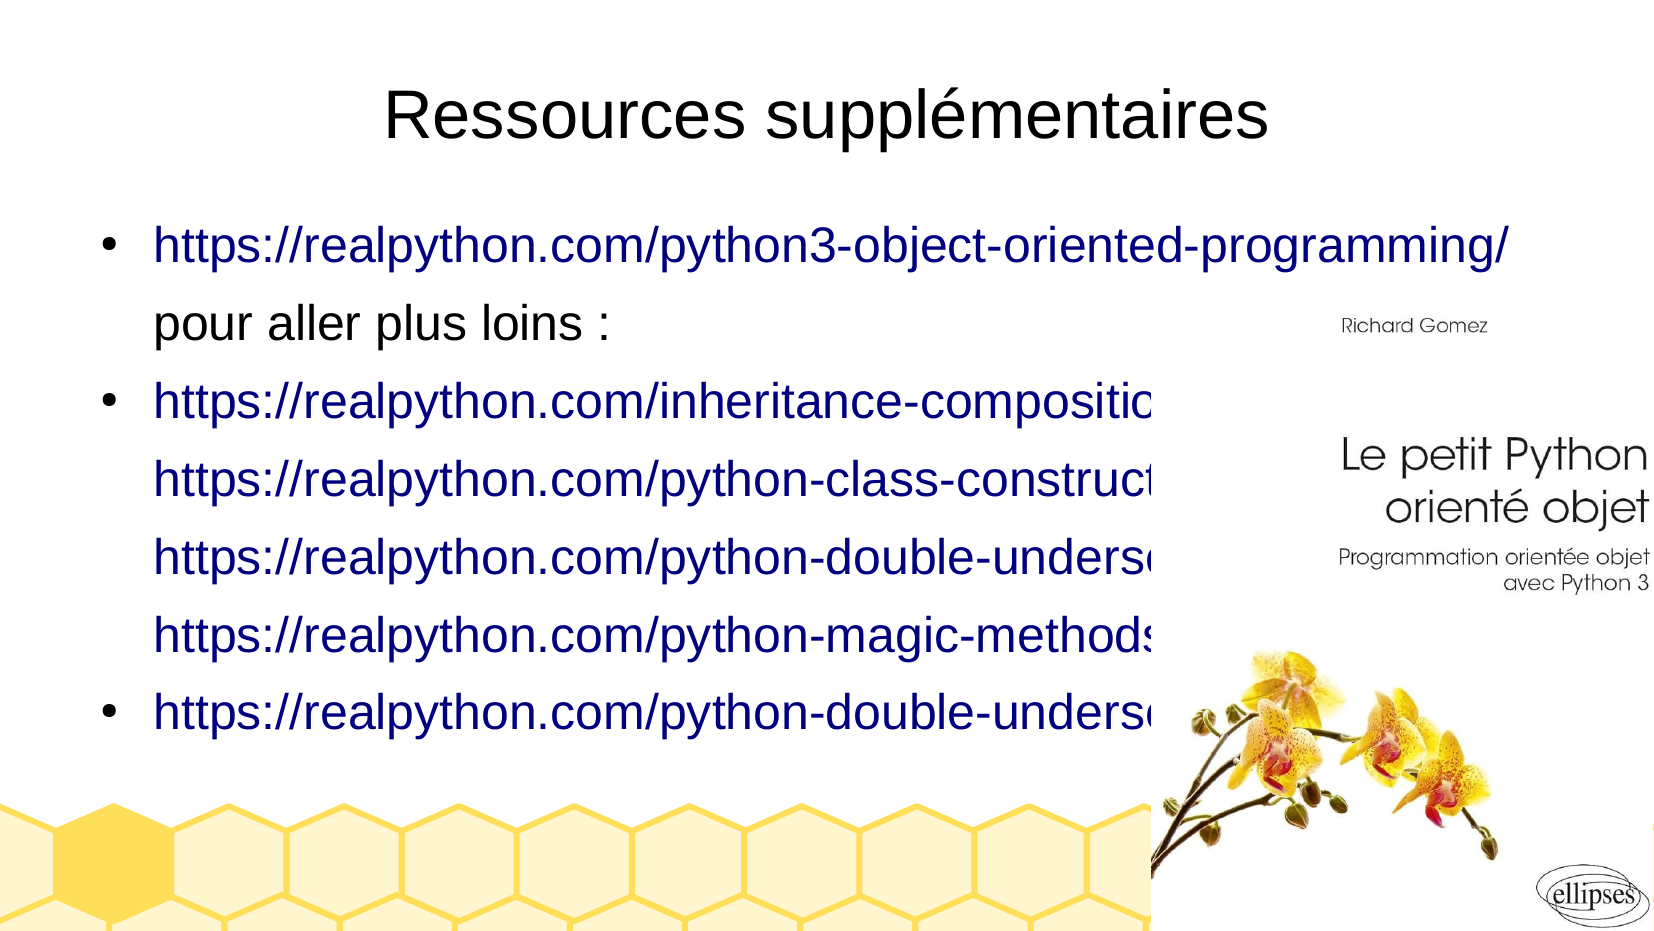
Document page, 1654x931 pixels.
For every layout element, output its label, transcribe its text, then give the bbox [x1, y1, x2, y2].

list https://realpython.com/python3-object-oriented-programming/ pour aller plus loins : https://realpython.com/inheritance-composition-python/ https://realpython.com/python-class-constructor/ https://realpython.com/python-double-underscore/ https://realpython.com/python-magic-methods/ https://realpython.com/python-double-underscore/ [82, 217, 1571, 758]
title Ressources supplémentaires [82, 37, 1571, 193]
picture [1151, 315, 1653, 931]
